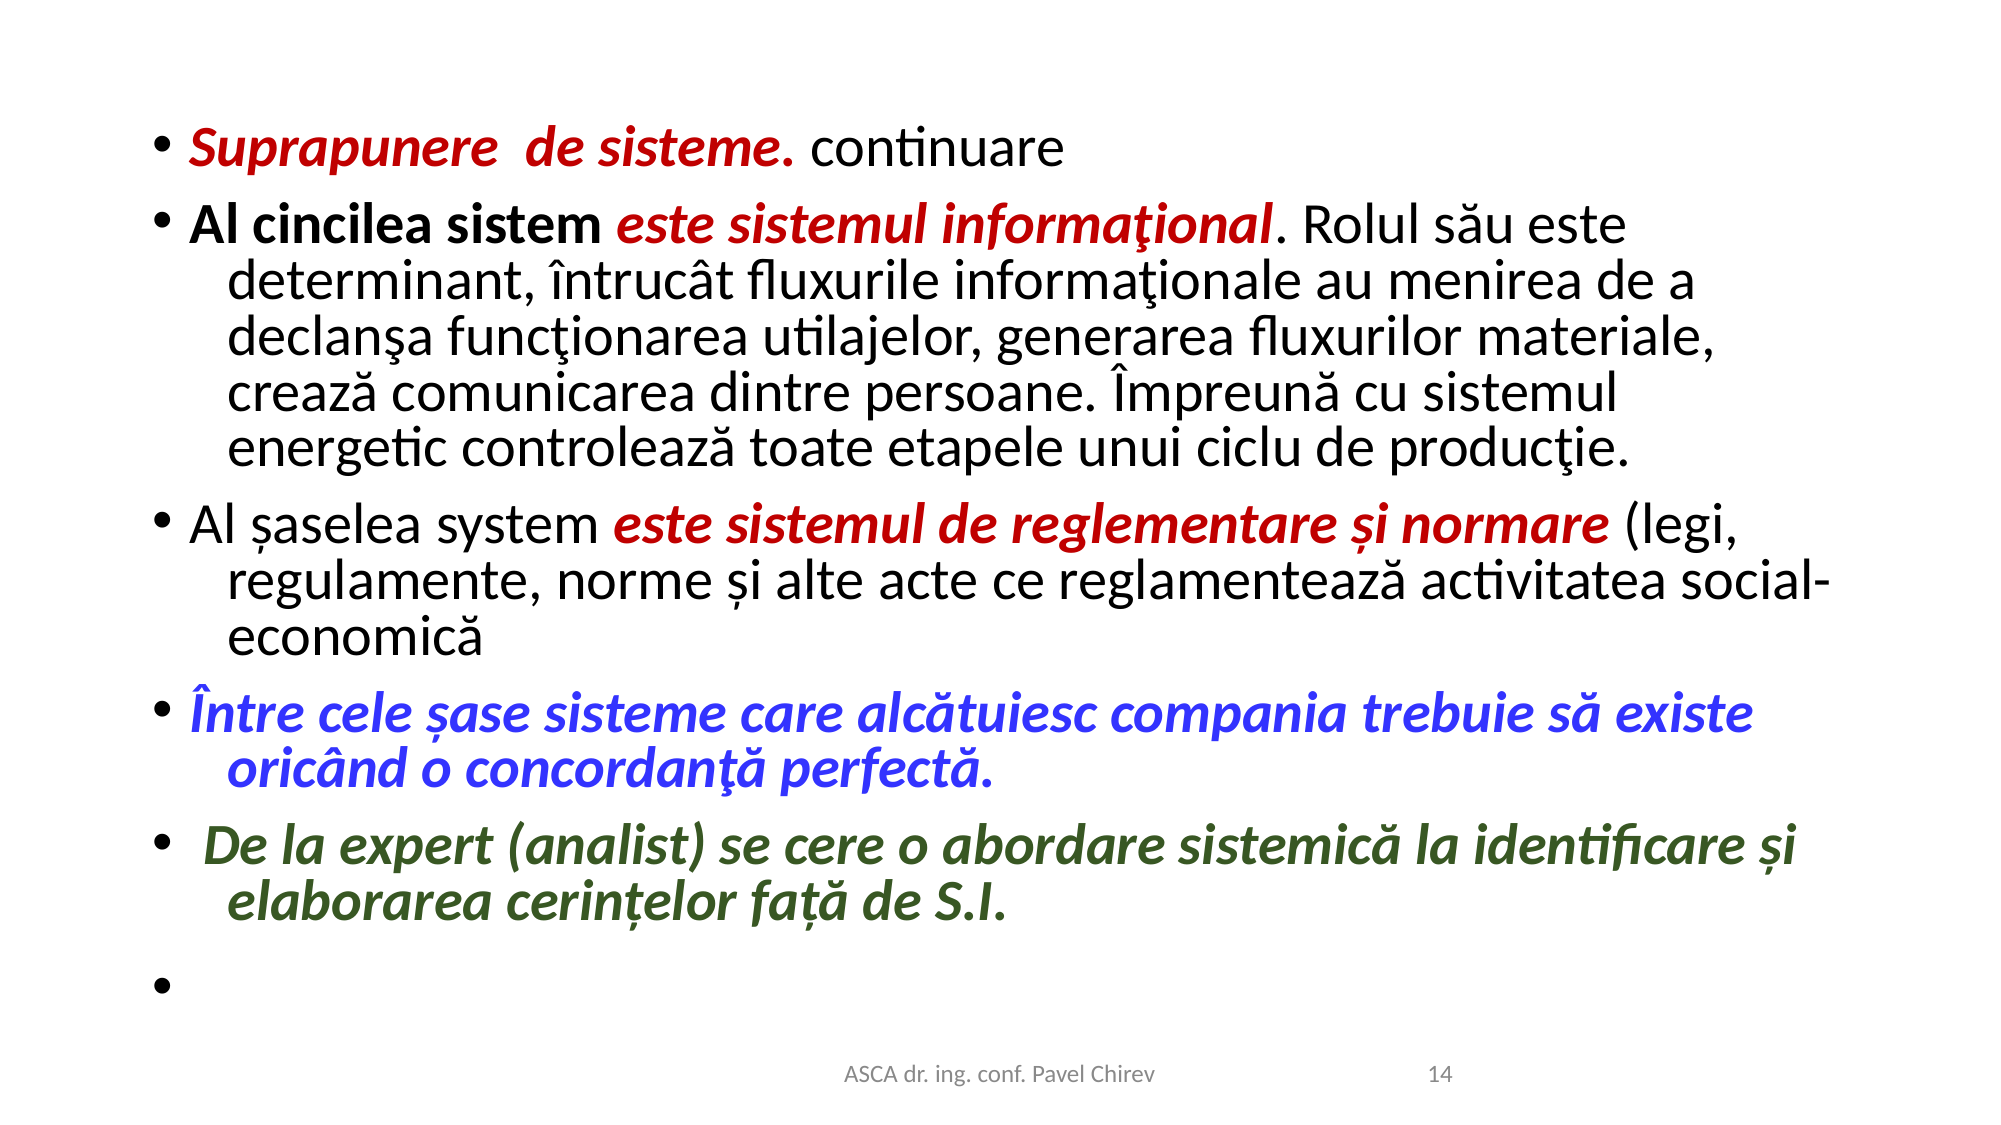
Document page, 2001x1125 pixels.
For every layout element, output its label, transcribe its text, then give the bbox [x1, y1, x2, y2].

list Suprapunere de sisteme. continuare Al cincilea sistem este sistemul informaţional. Rolul său este determinant, întrucât fluxurile informaţionale au menirea de a declanşa funcţionarea utilajelor, generarea fluxurilor materiale, crează comunicarea dintre persoane. Împreună cu sistemul energetic controlează toate etapele unui ciclu de producţie. Al șaselea system este sistemul de reglementare și normare (legi, regulamente, norme și alte acte ce reglamentează activitatea social-economică Între cele șase sisteme care alcătuiesc compania trebuie să existe oricând o concordanţă perfectă. De la expert (analist) se cere o abordare sistemică la identificare și elaborarea cerințelor față de S.I. [137, 114, 1863, 1014]
text_box [1412, 1042, 1863, 1103]
text_box ASCA dr. ing. conf. Pavel Chirev [662, 1042, 1338, 1103]
